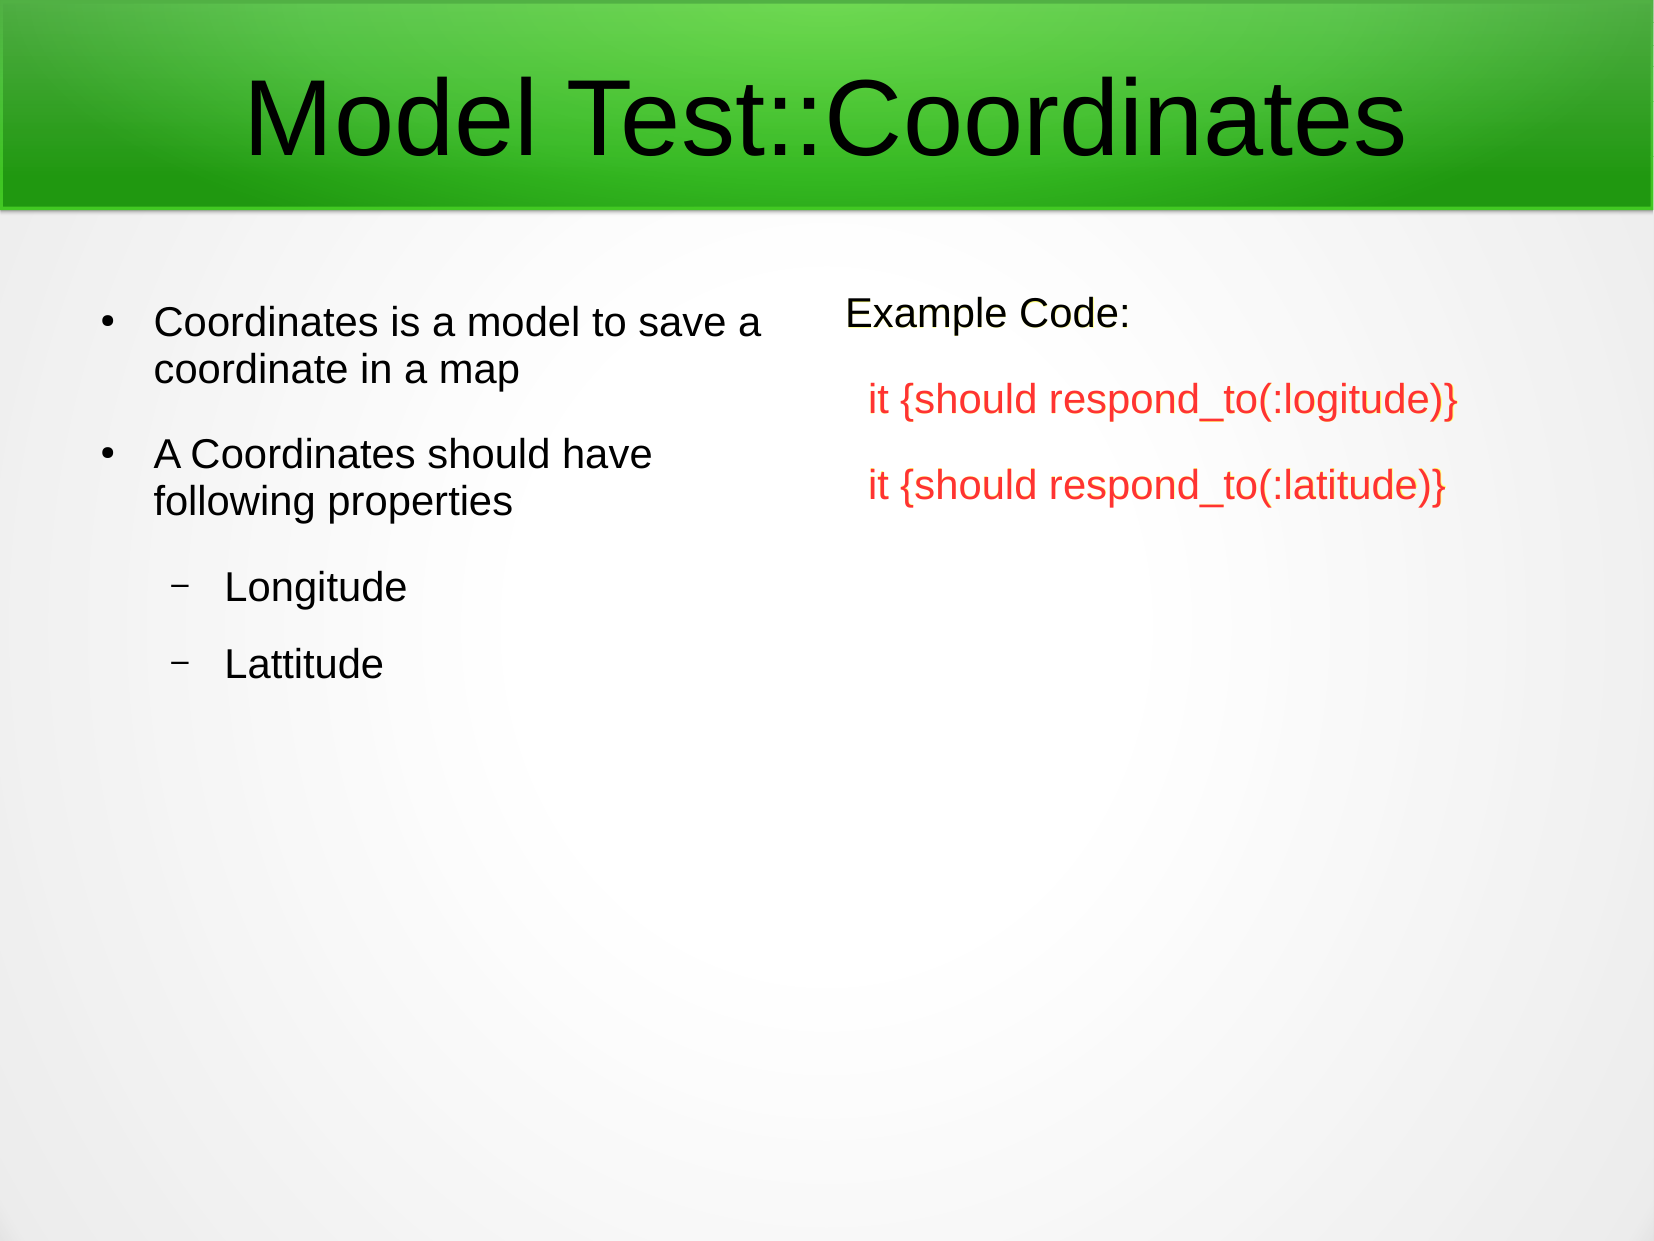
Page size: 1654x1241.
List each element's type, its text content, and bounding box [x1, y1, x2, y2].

list Coordinates is a model to save a coordinate in a map A Coordinates should have following properties Longitude Lattitude [82, 299, 809, 1019]
list Example Code: it {should respond_to(:logitude)} it {should respond_to(:latitude)} [845, 290, 1572, 1010]
title Model Test::Coordinates [82, 47, 1571, 189]
